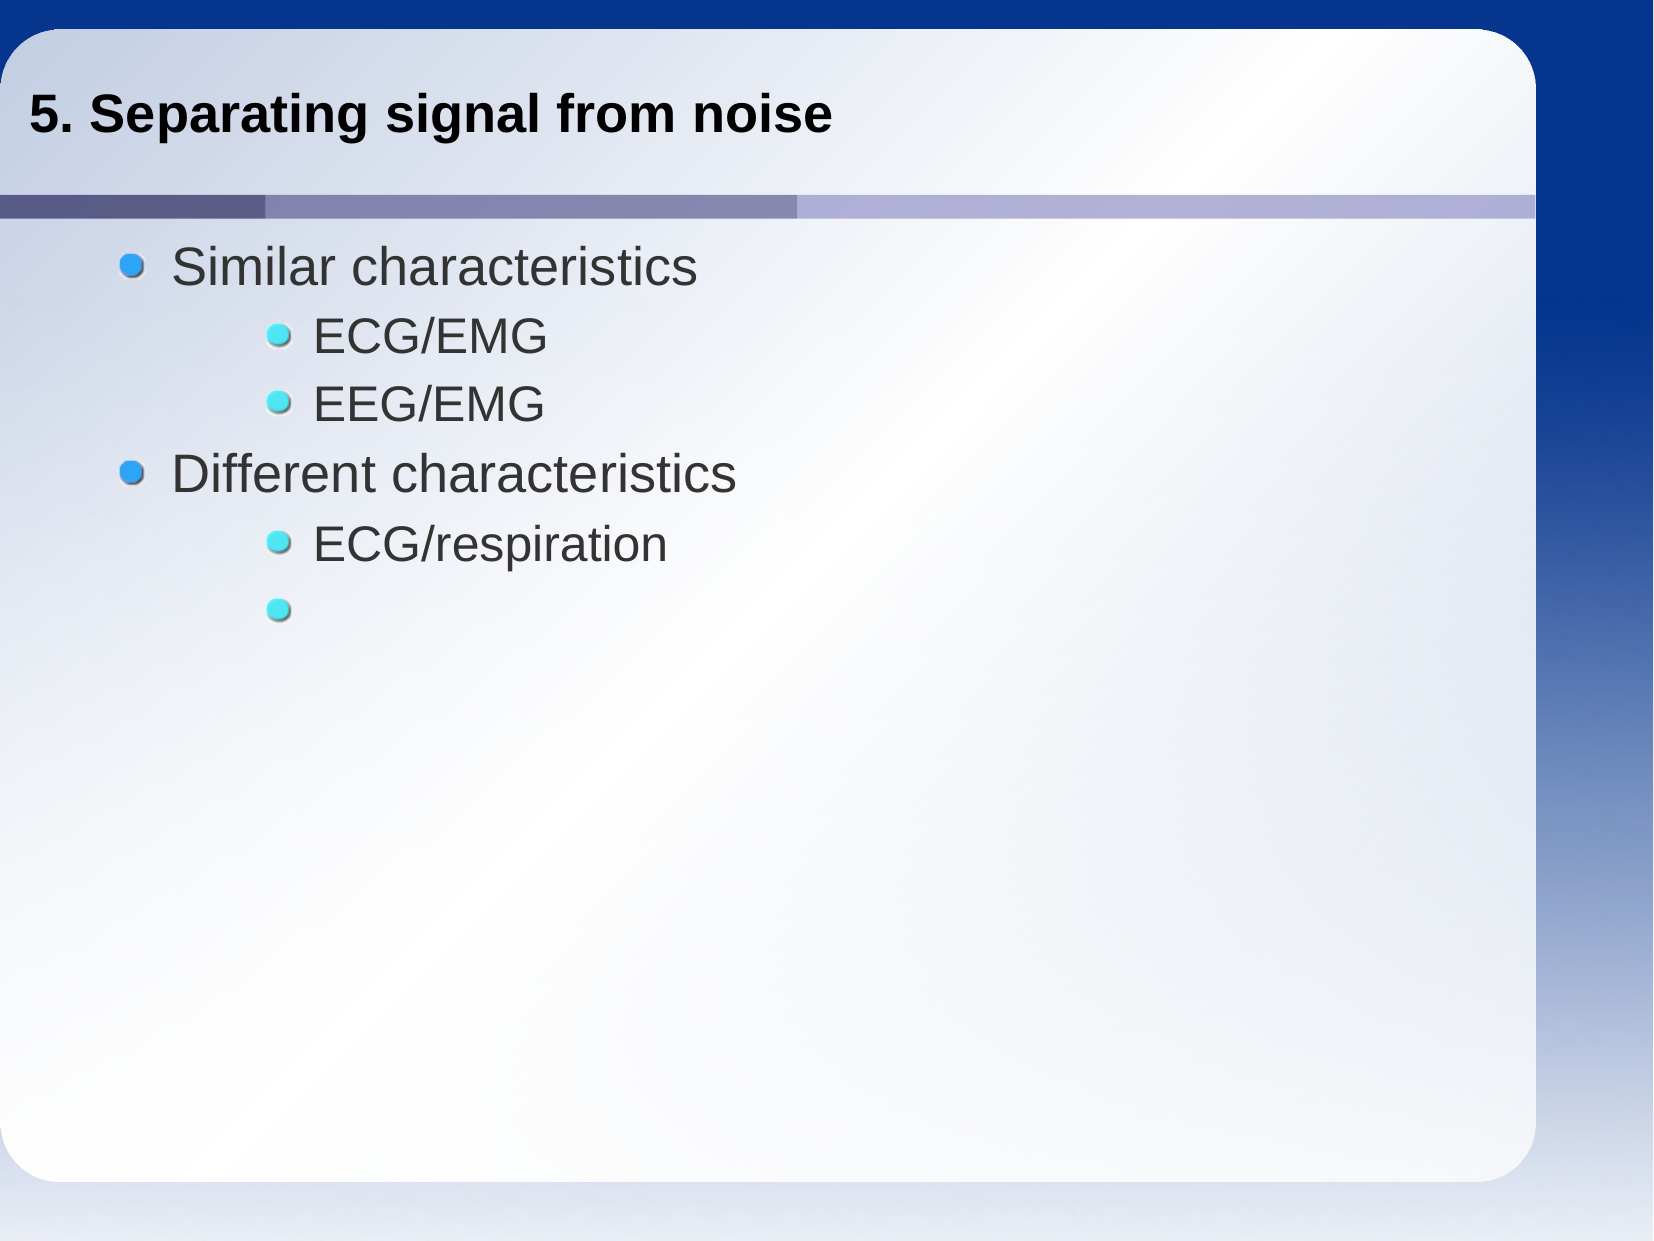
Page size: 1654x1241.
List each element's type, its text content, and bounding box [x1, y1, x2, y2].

picture [0, 0, 1654, 1241]
title 5. Separating signal from noise [29, 49, 1506, 178]
list Similar characteristics ECG/EMG EEG/EMG Different characteristics ECG/respiration [29, 236, 1506, 1152]
